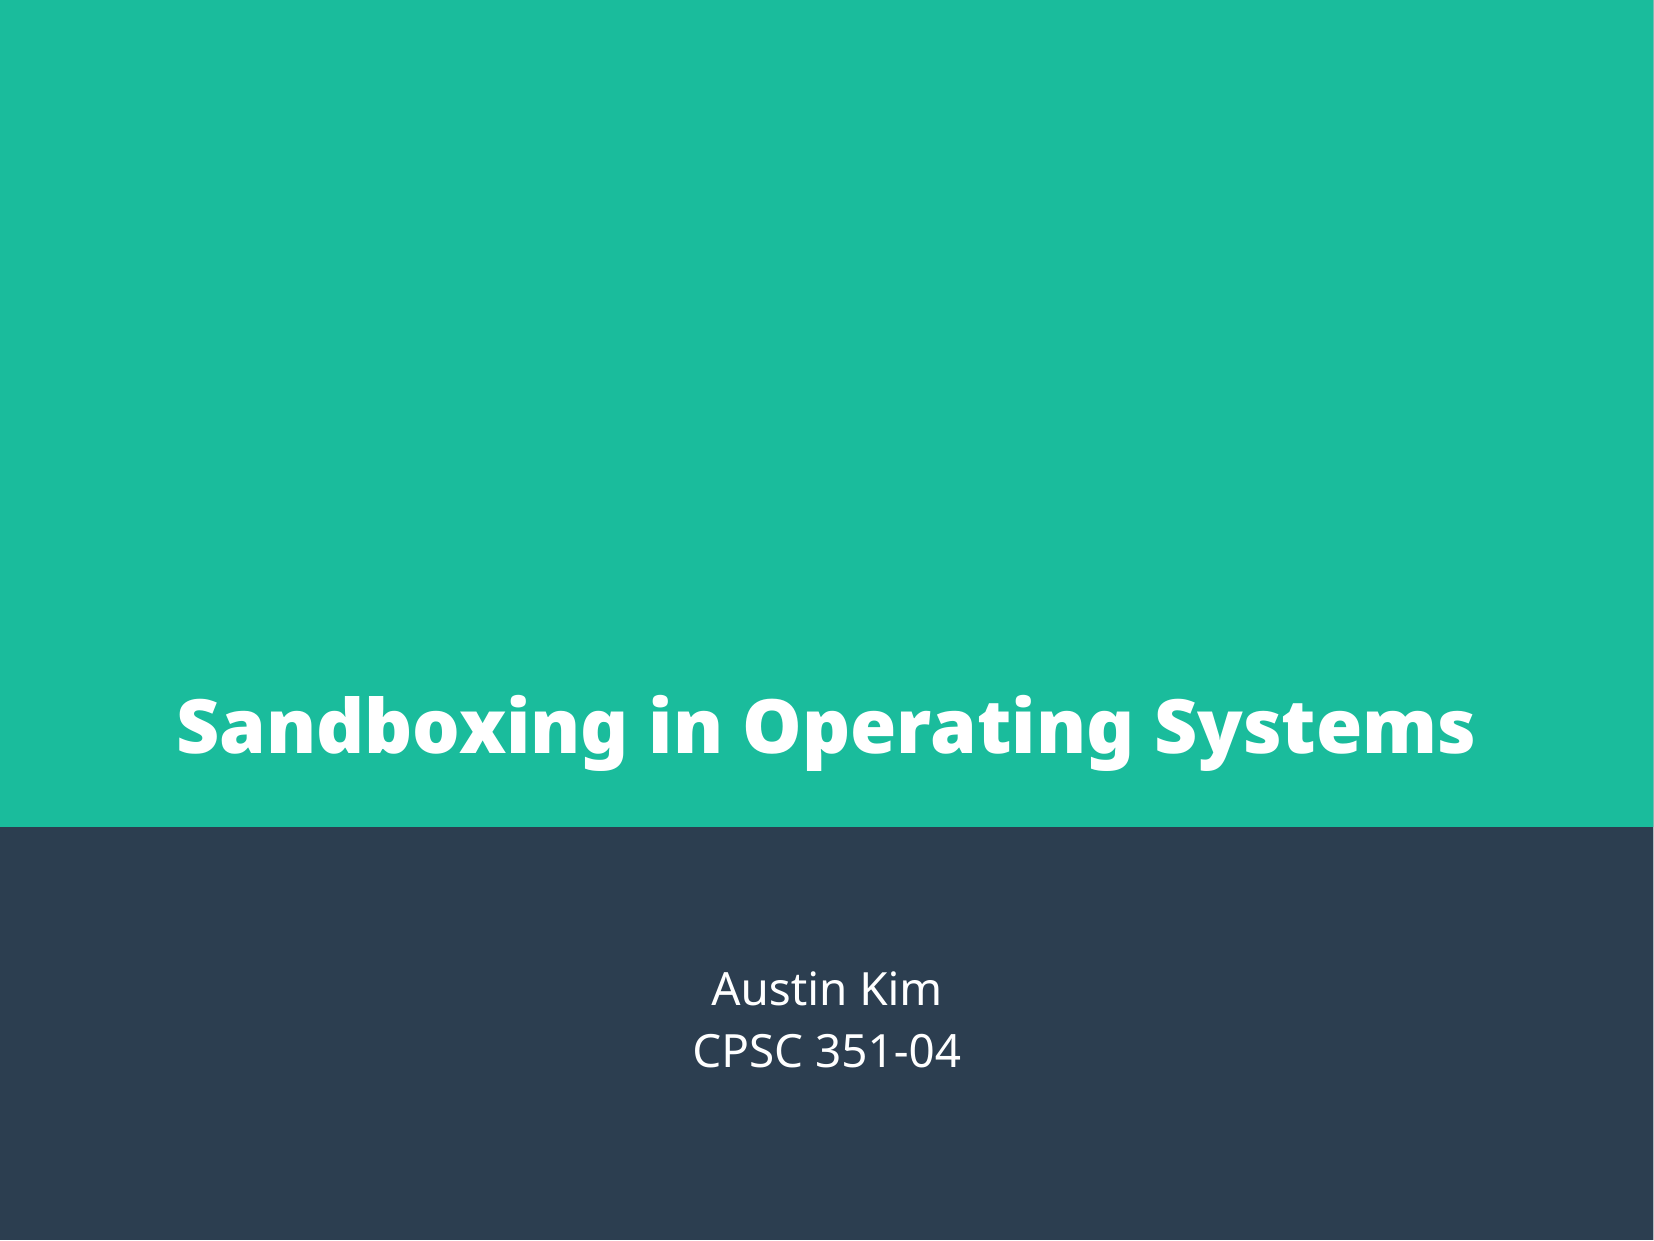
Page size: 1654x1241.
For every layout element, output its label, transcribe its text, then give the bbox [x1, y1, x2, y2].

title Sandboxing in Operating Systems [59, 620, 1595, 778]
subtitle Austin Kim CPSC 351-04 [59, 856, 1595, 1182]
